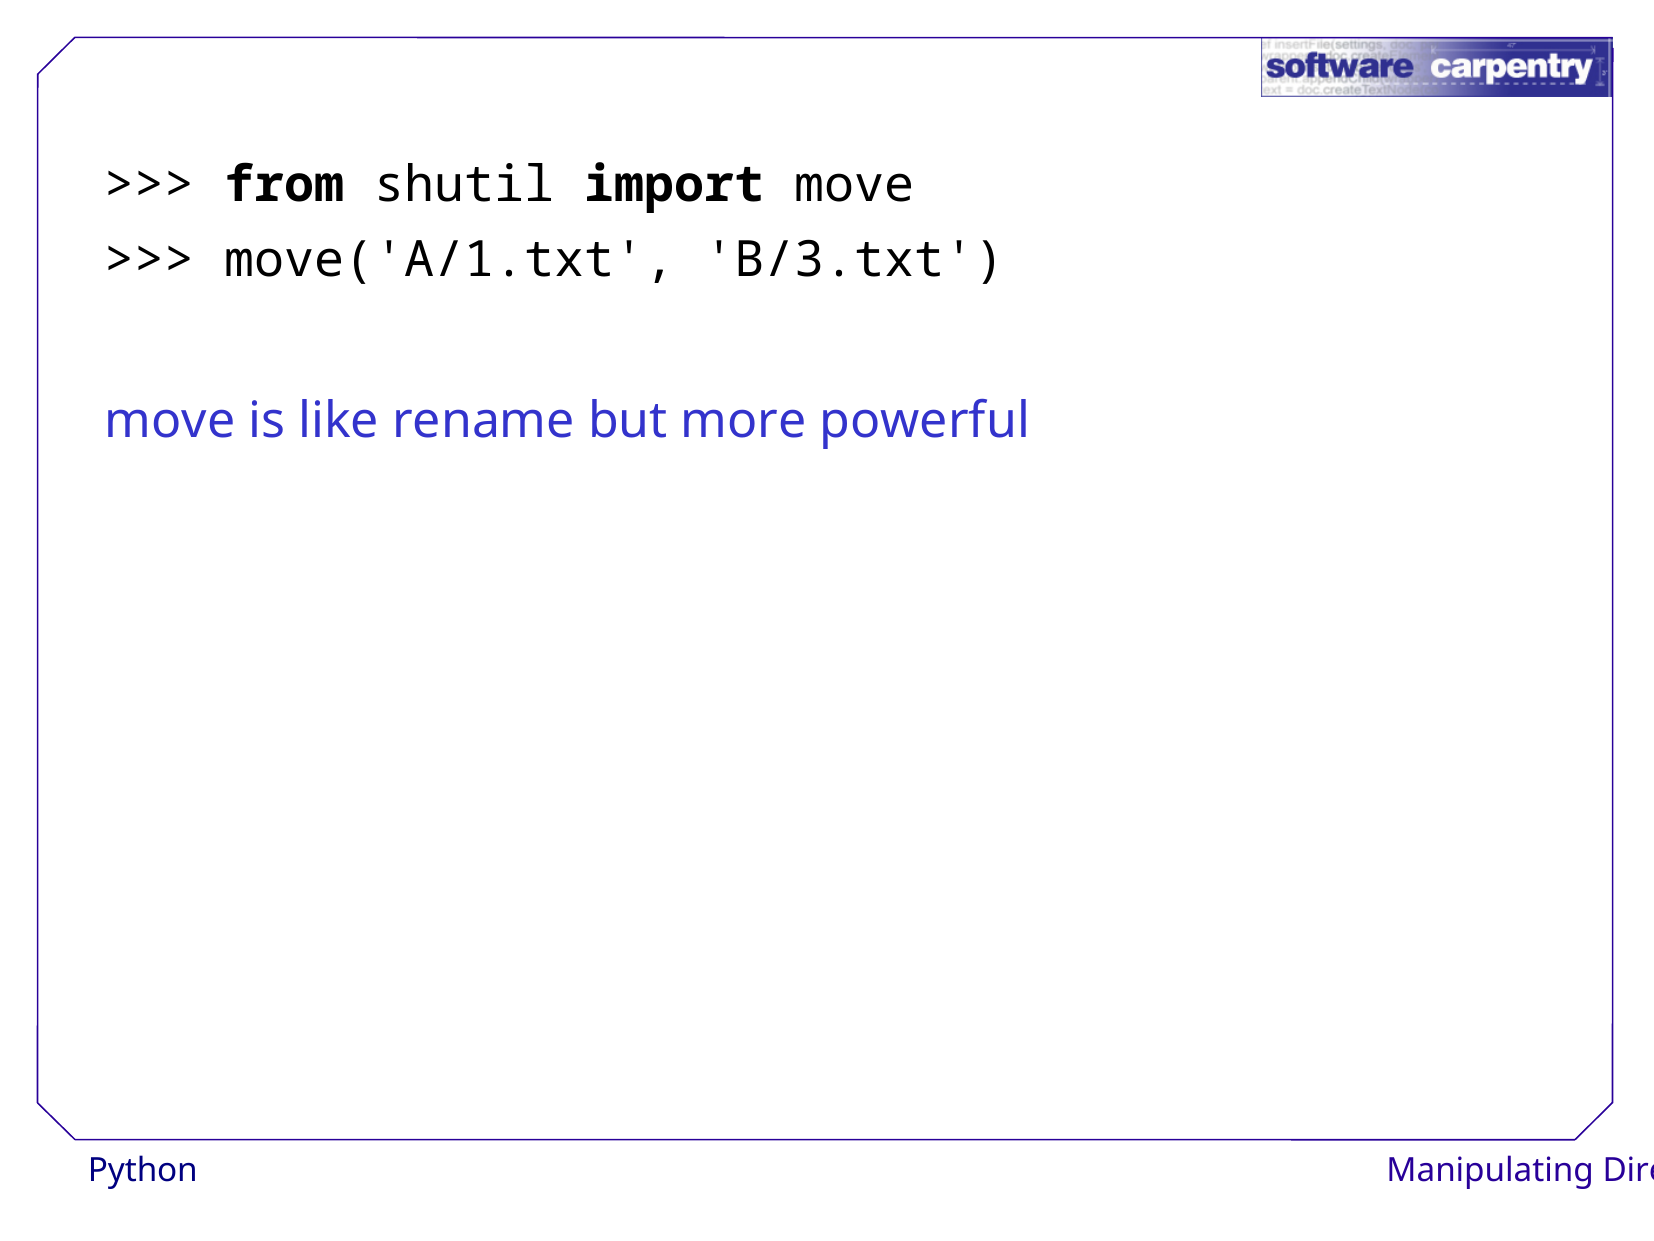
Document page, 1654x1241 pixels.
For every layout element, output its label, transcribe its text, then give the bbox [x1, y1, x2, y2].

text_box move is like rename but more powerful [89, 364, 809, 460]
text_box >>> from shutil import move >>> move('A/1.txt', 'B/3.txt') [89, 128, 1512, 1037]
picture [1261, 39, 1613, 97]
